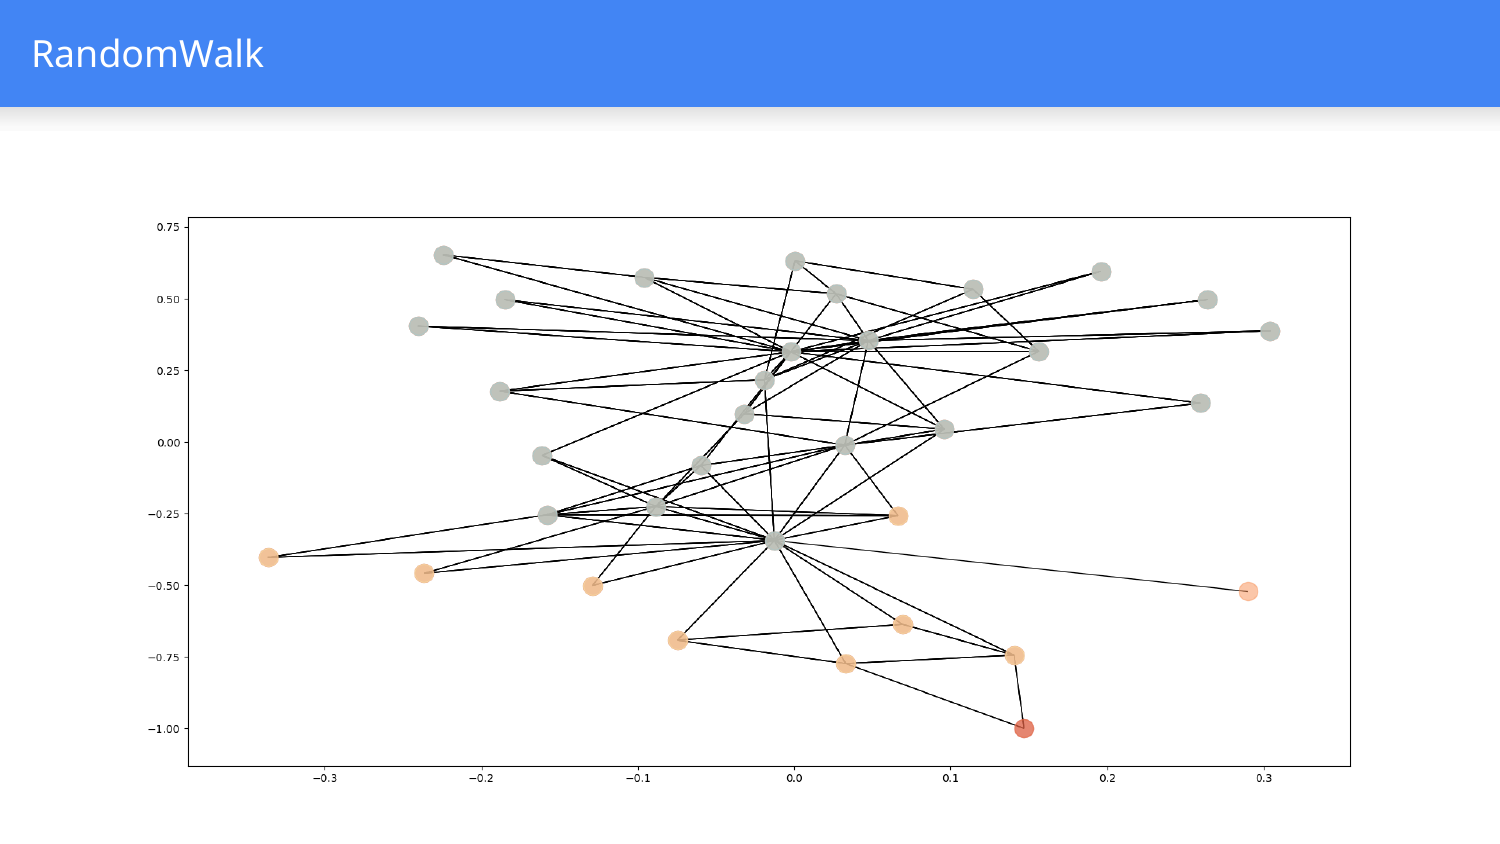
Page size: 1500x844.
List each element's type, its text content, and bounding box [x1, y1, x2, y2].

picture [0, 131, 1500, 844]
title RandomWalk [16, 2, 1464, 102]
